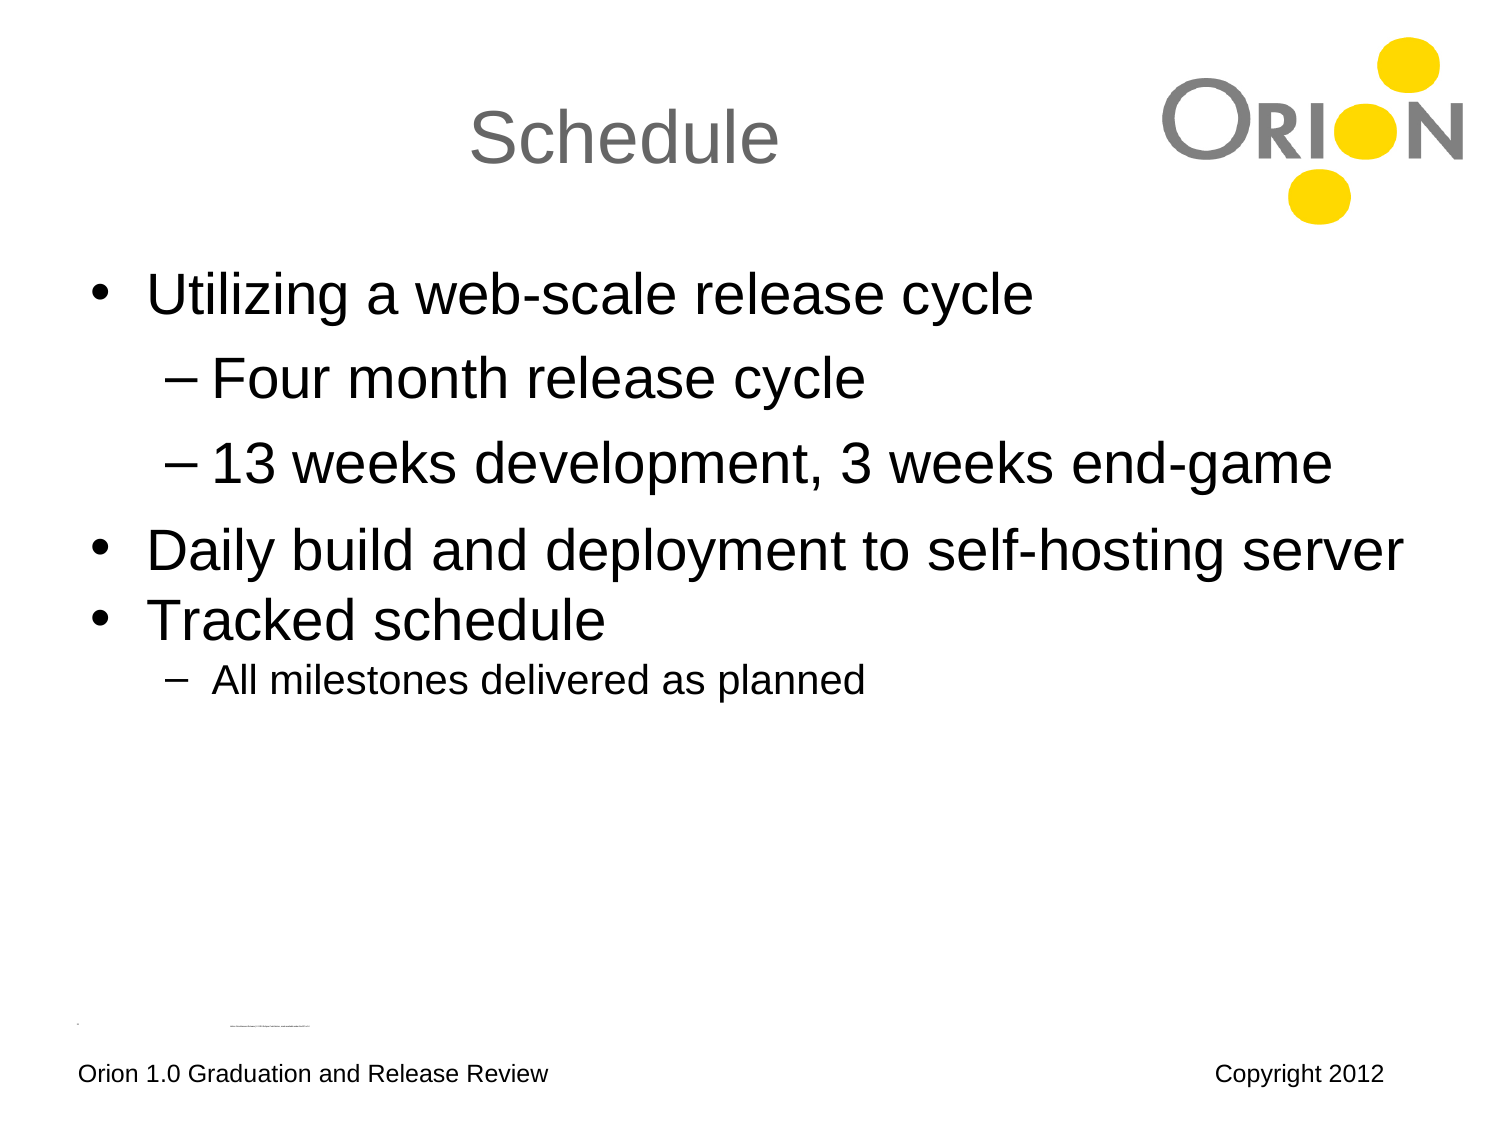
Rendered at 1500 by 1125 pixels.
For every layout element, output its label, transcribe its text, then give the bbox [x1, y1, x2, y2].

list Utilizing a web-scale release cycle Four month release cycle 13 weeks development, 3 weeks end-game Daily build and deployment to self-hosting server Tracked schedule All milestones delivered as planned [75, 262, 1426, 1006]
title Schedule [74, 45, 1176, 233]
picture [1162, 37, 1463, 225]
